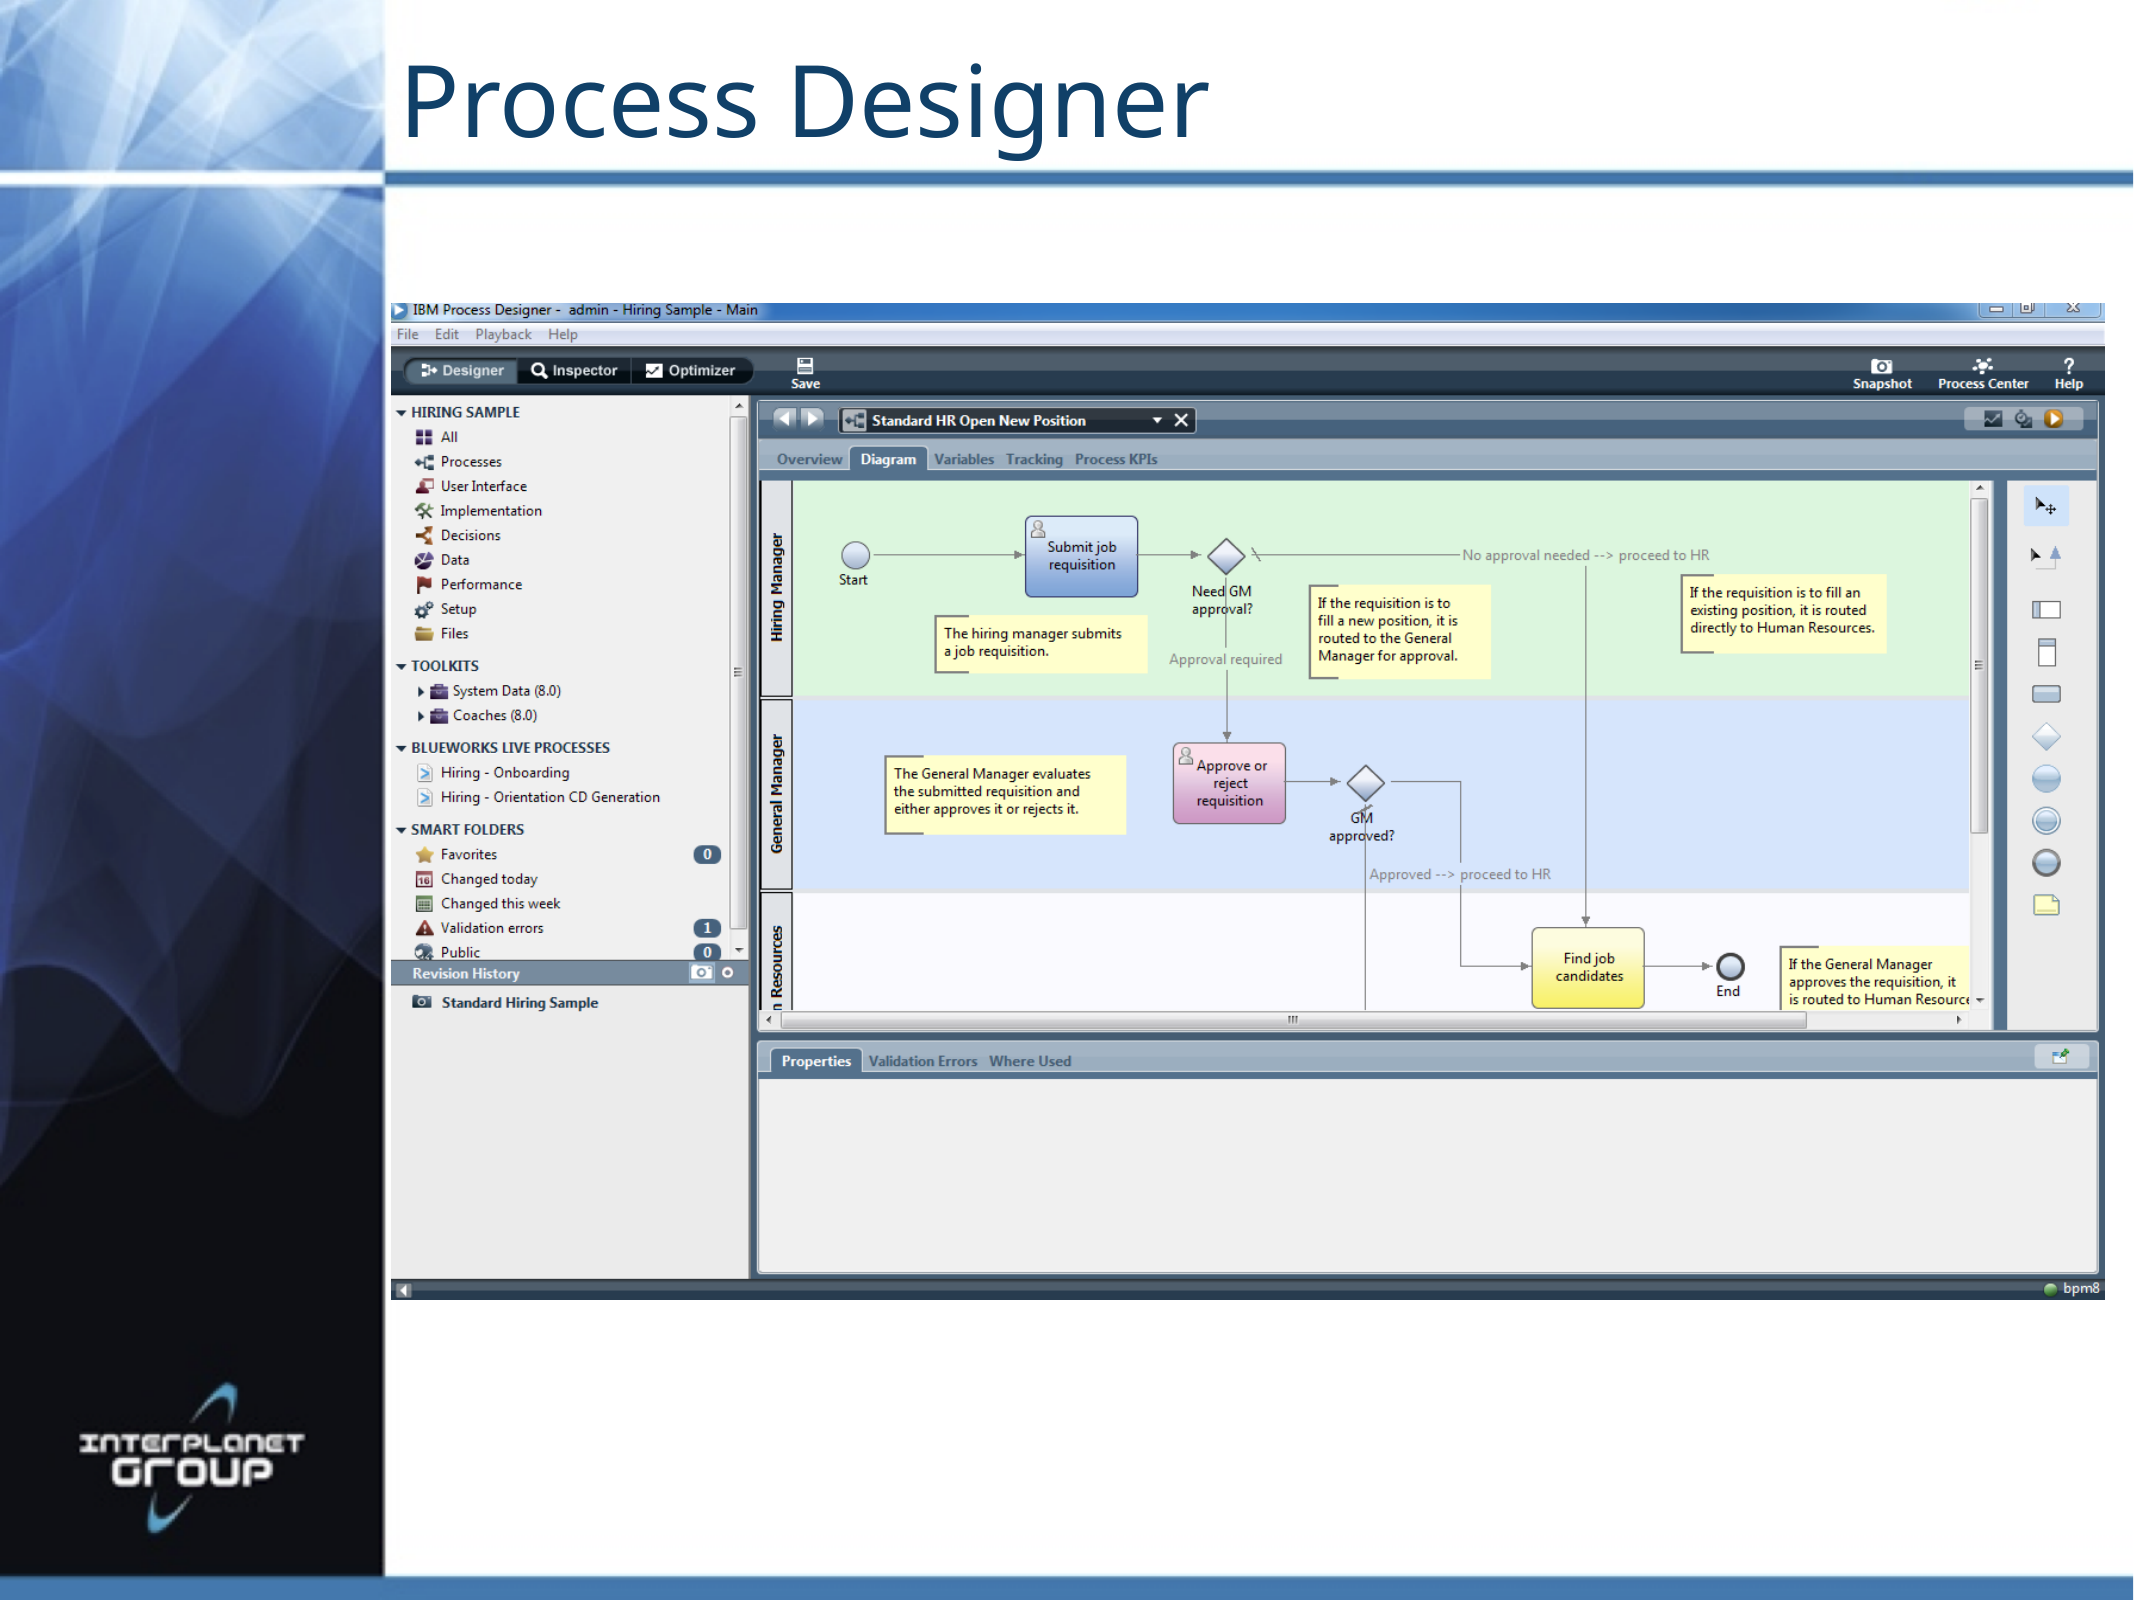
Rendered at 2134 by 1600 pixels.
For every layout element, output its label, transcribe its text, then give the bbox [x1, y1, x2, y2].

picture [0, 0, 2134, 1600]
list [391, 335, 2109, 1567]
title Process Designer [391, 0, 2109, 283]
